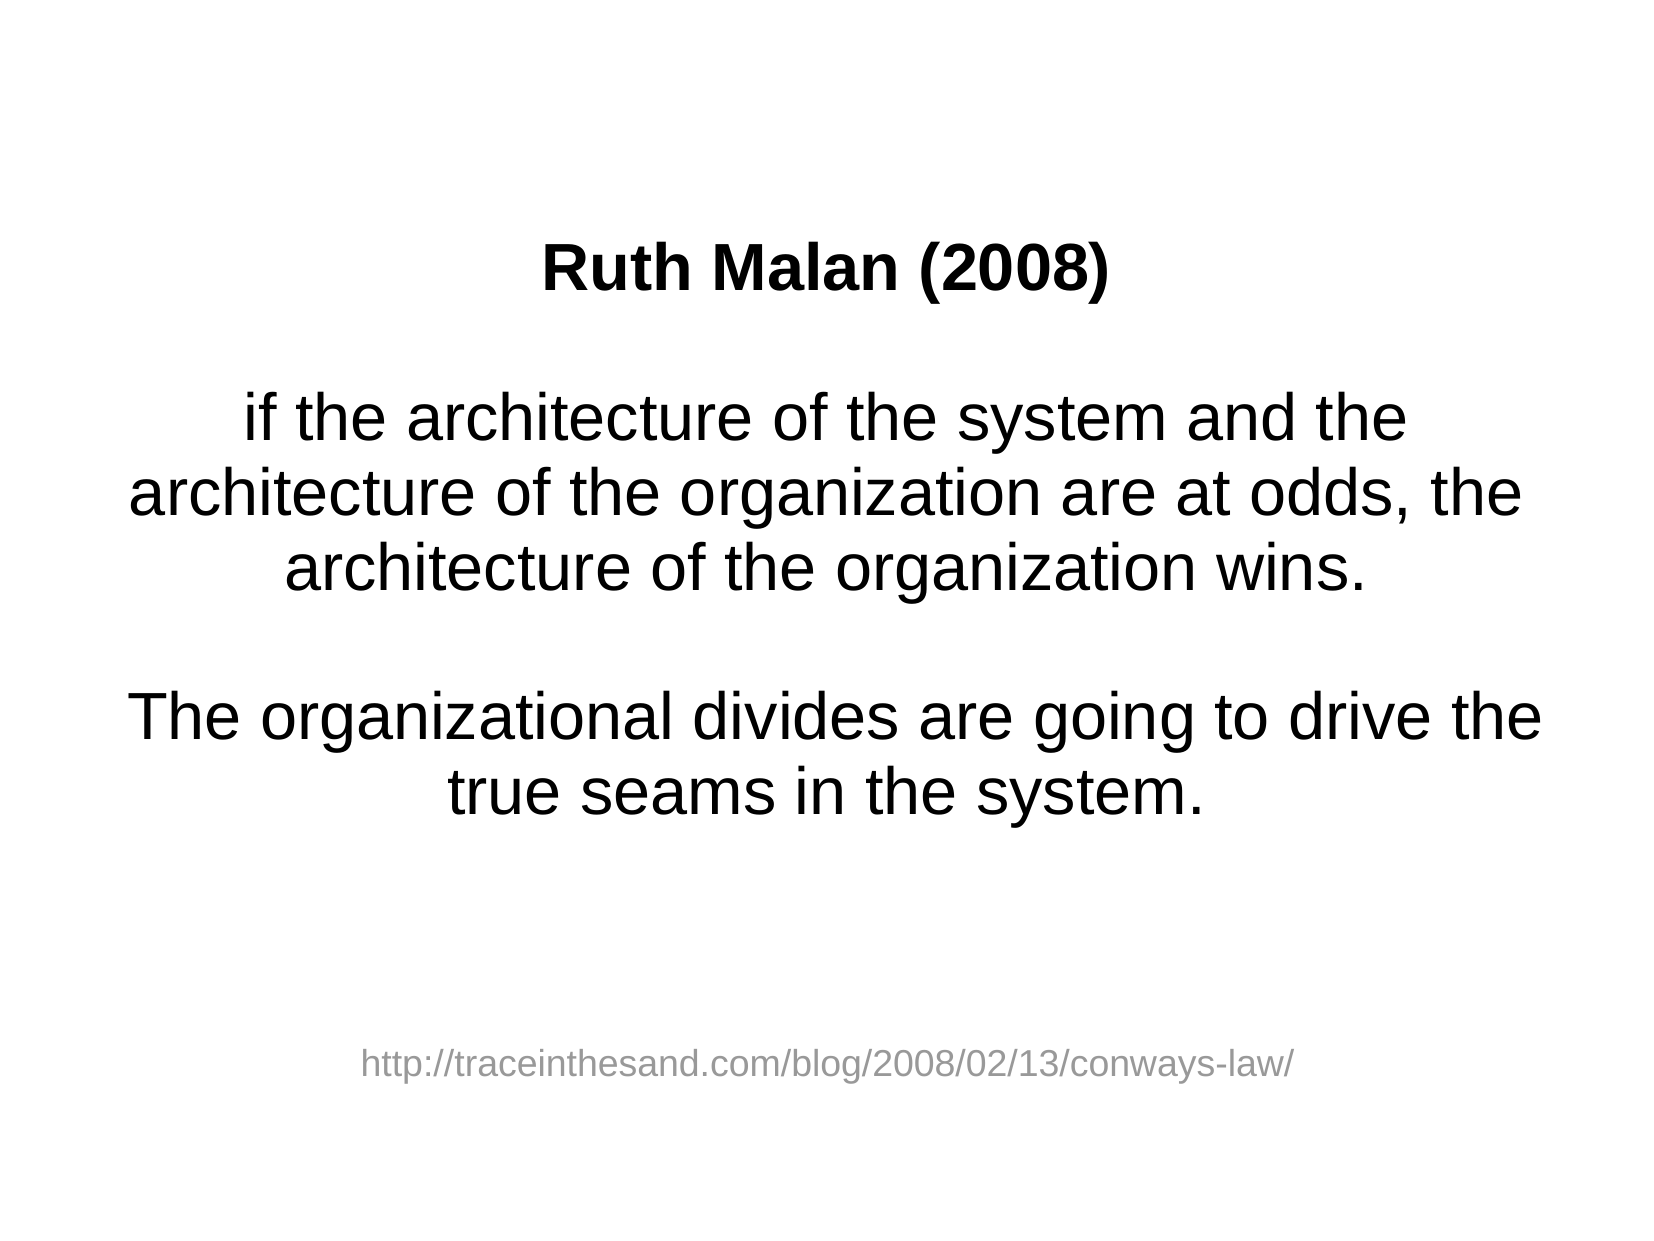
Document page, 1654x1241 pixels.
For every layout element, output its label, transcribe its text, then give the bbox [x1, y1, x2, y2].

subtitle Ruth Malan (2008) if the architecture of the system and the architecture of the organization are at odds, the architecture of the organization wins. The organizational divides are going to drive the true seams in the system. [82, 49, 1571, 1010]
text_box http://traceinthesand.com/blog/2008/02/13/conways-law/ [345, 1035, 1308, 1092]
